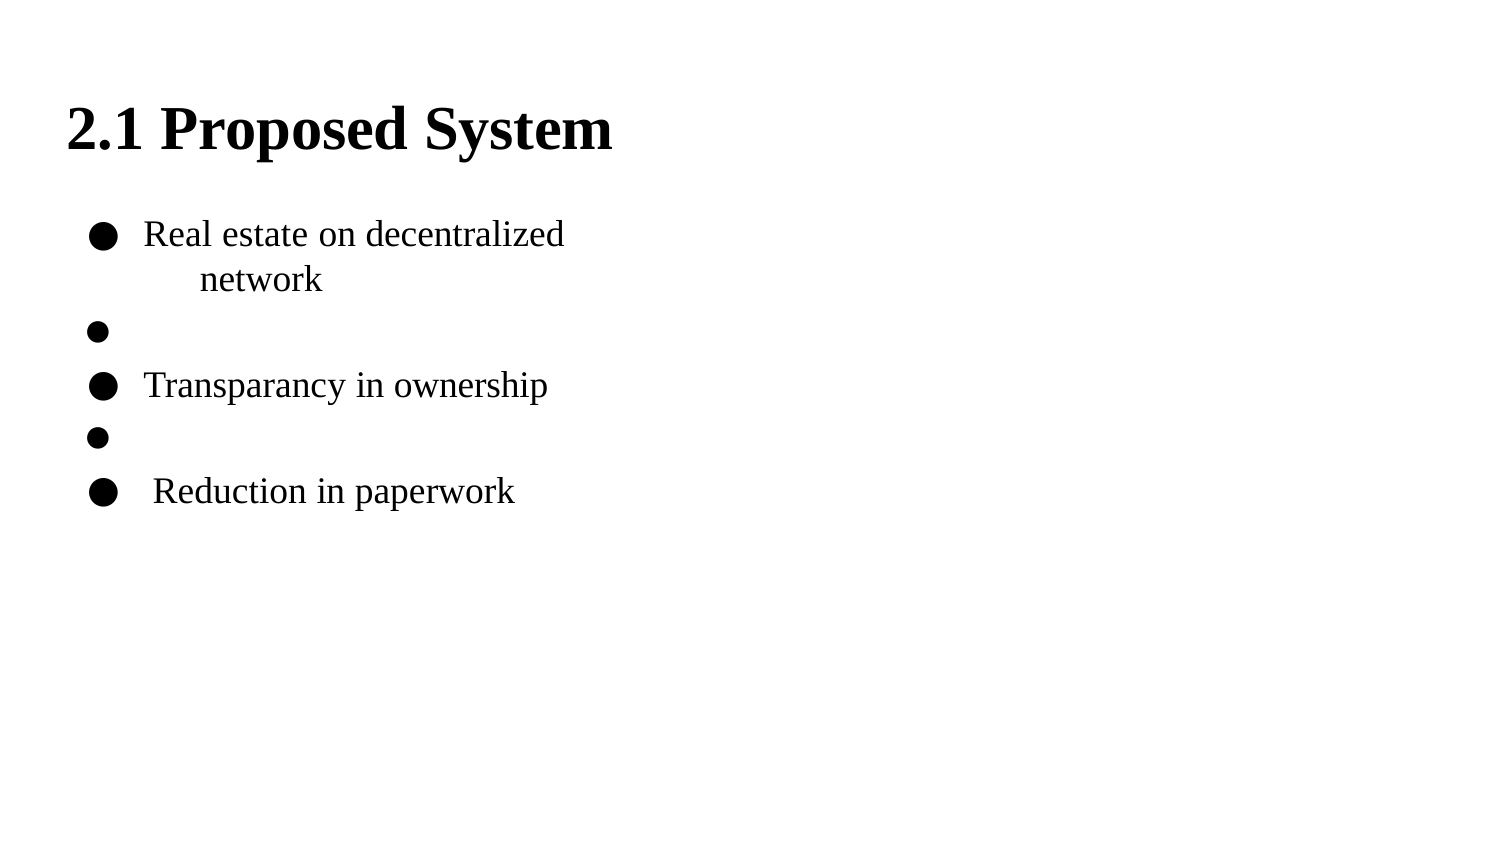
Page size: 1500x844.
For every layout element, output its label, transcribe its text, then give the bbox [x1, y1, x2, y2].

text_box Real estate on decentralized network Transparancy in ownership Reduction in paperwork [82, 207, 696, 463]
title 2.1 Proposed System [64, 84, 618, 164]
